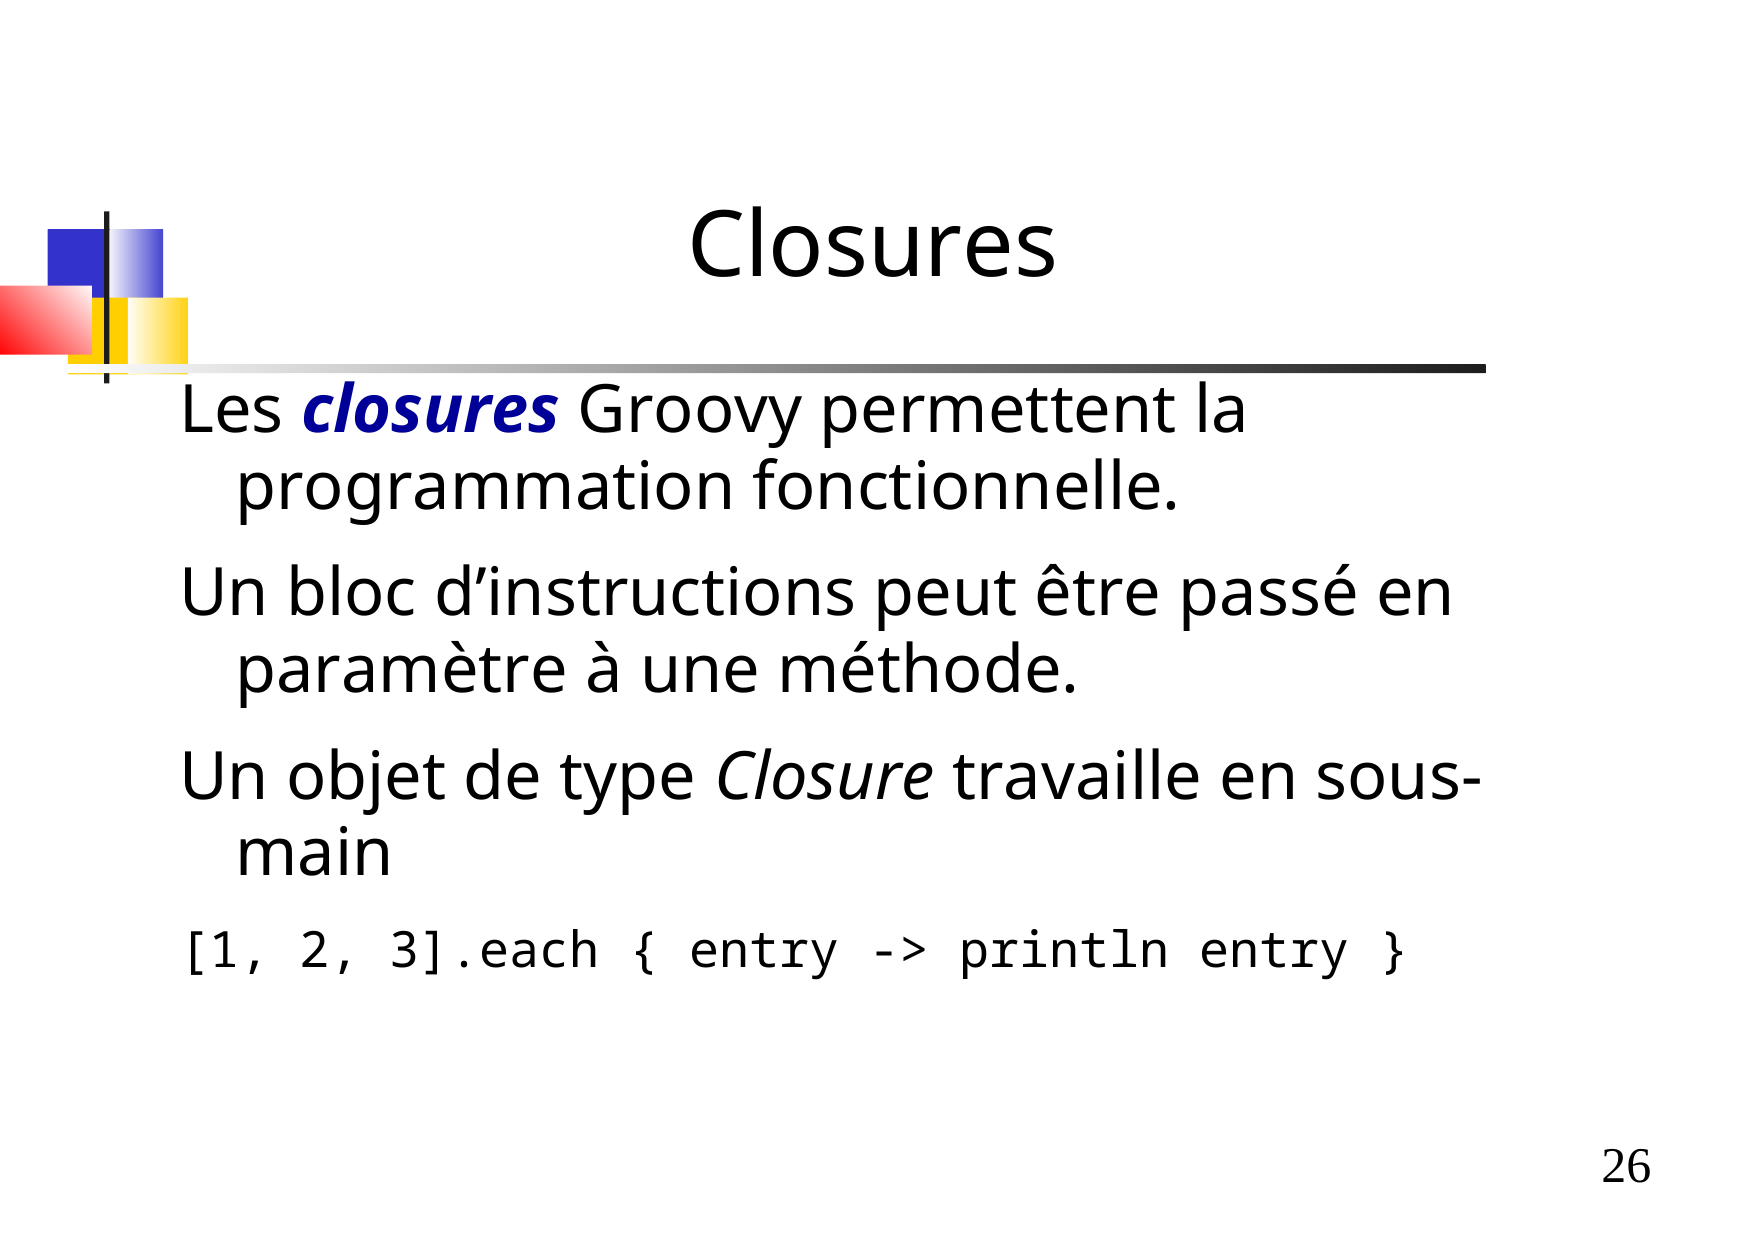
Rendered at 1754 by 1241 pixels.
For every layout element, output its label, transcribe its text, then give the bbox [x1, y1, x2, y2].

list Les closures Groovy permettent la programmation fonctionnelle. Un bloc d’instructions peut être passé en paramètre à une méthode. Un objet de type Closure travaille en sous-main [1, 2, 3].each { entry -> println entry } [179, 371, 1567, 1091]
title Closures [179, 139, 1567, 351]
